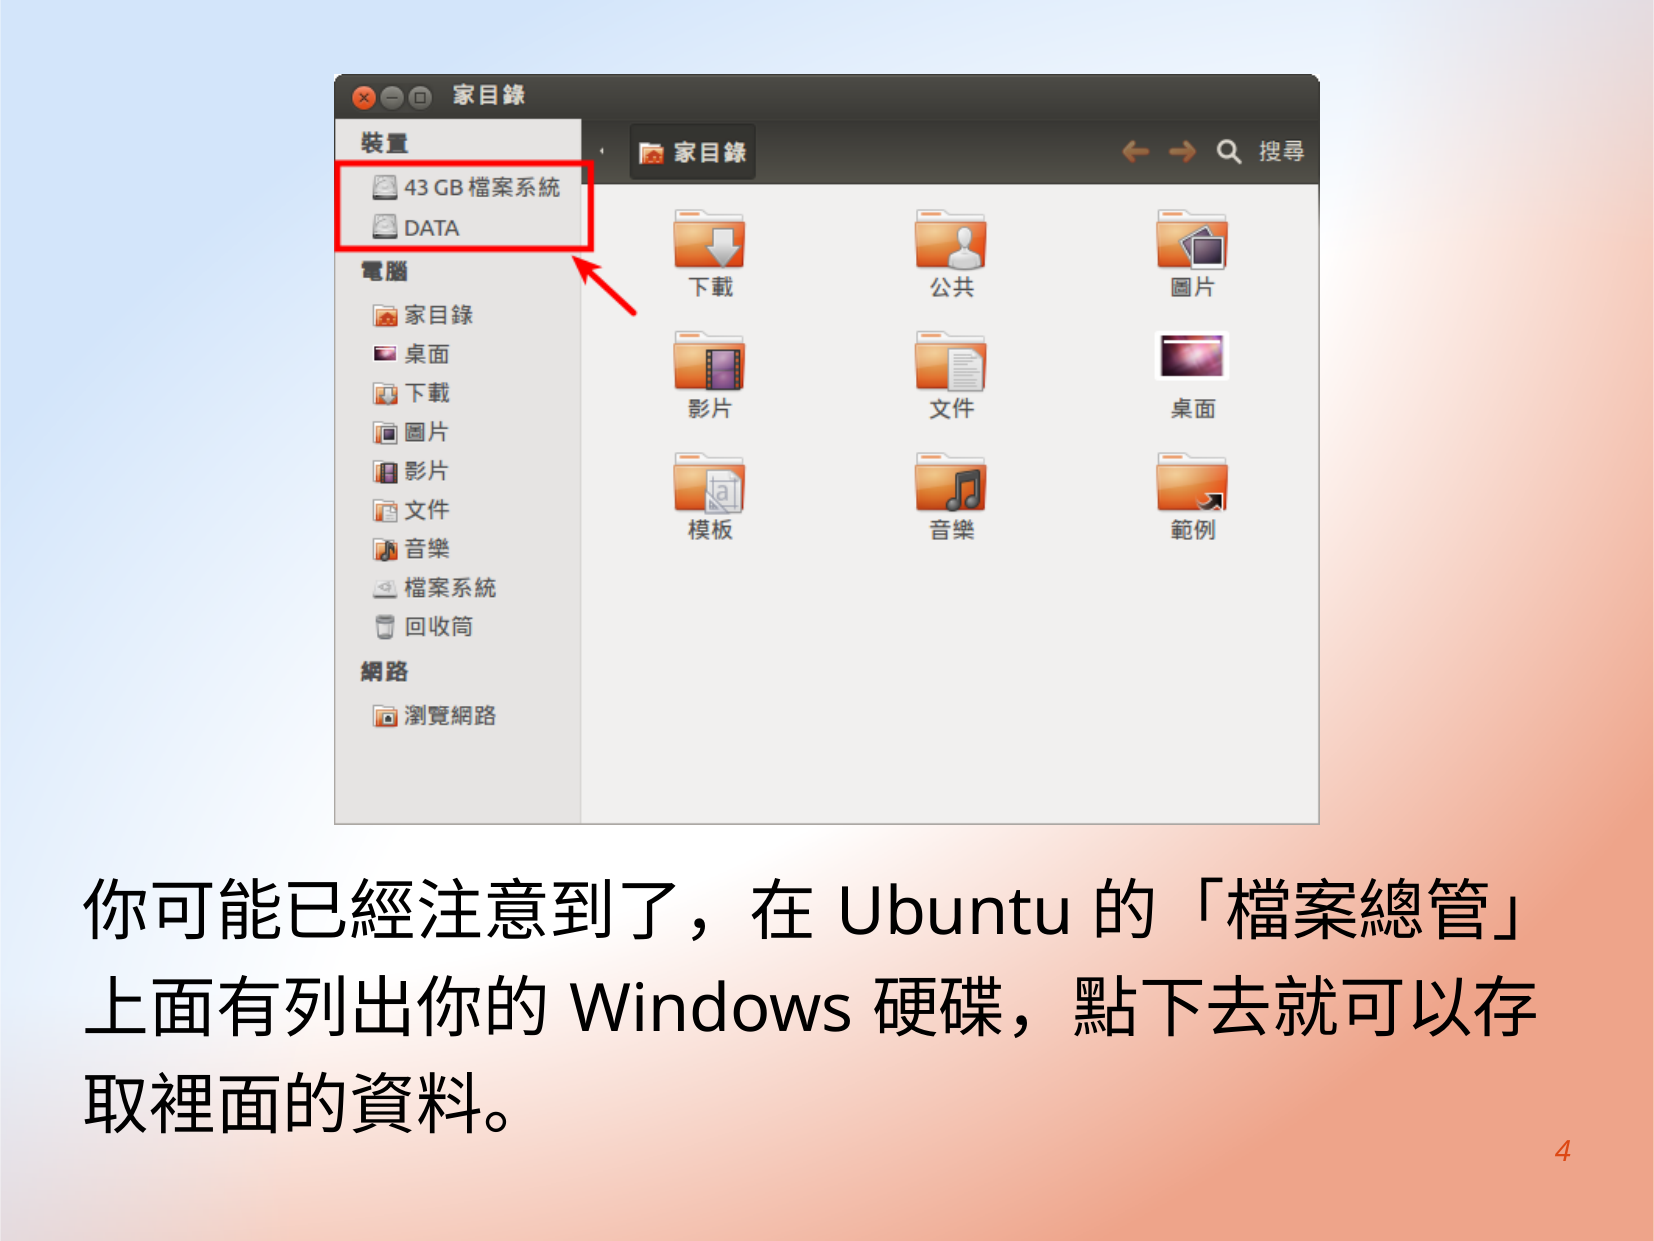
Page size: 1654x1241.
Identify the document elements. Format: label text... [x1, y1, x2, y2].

list 你可能已經注意到了，在Ubuntu的「檔案總管」上面有列出你的Windows硬碟，點下去就可以存取裡面的資料。 [82, 857, 1571, 1201]
picture [0, 0, 1654, 1241]
